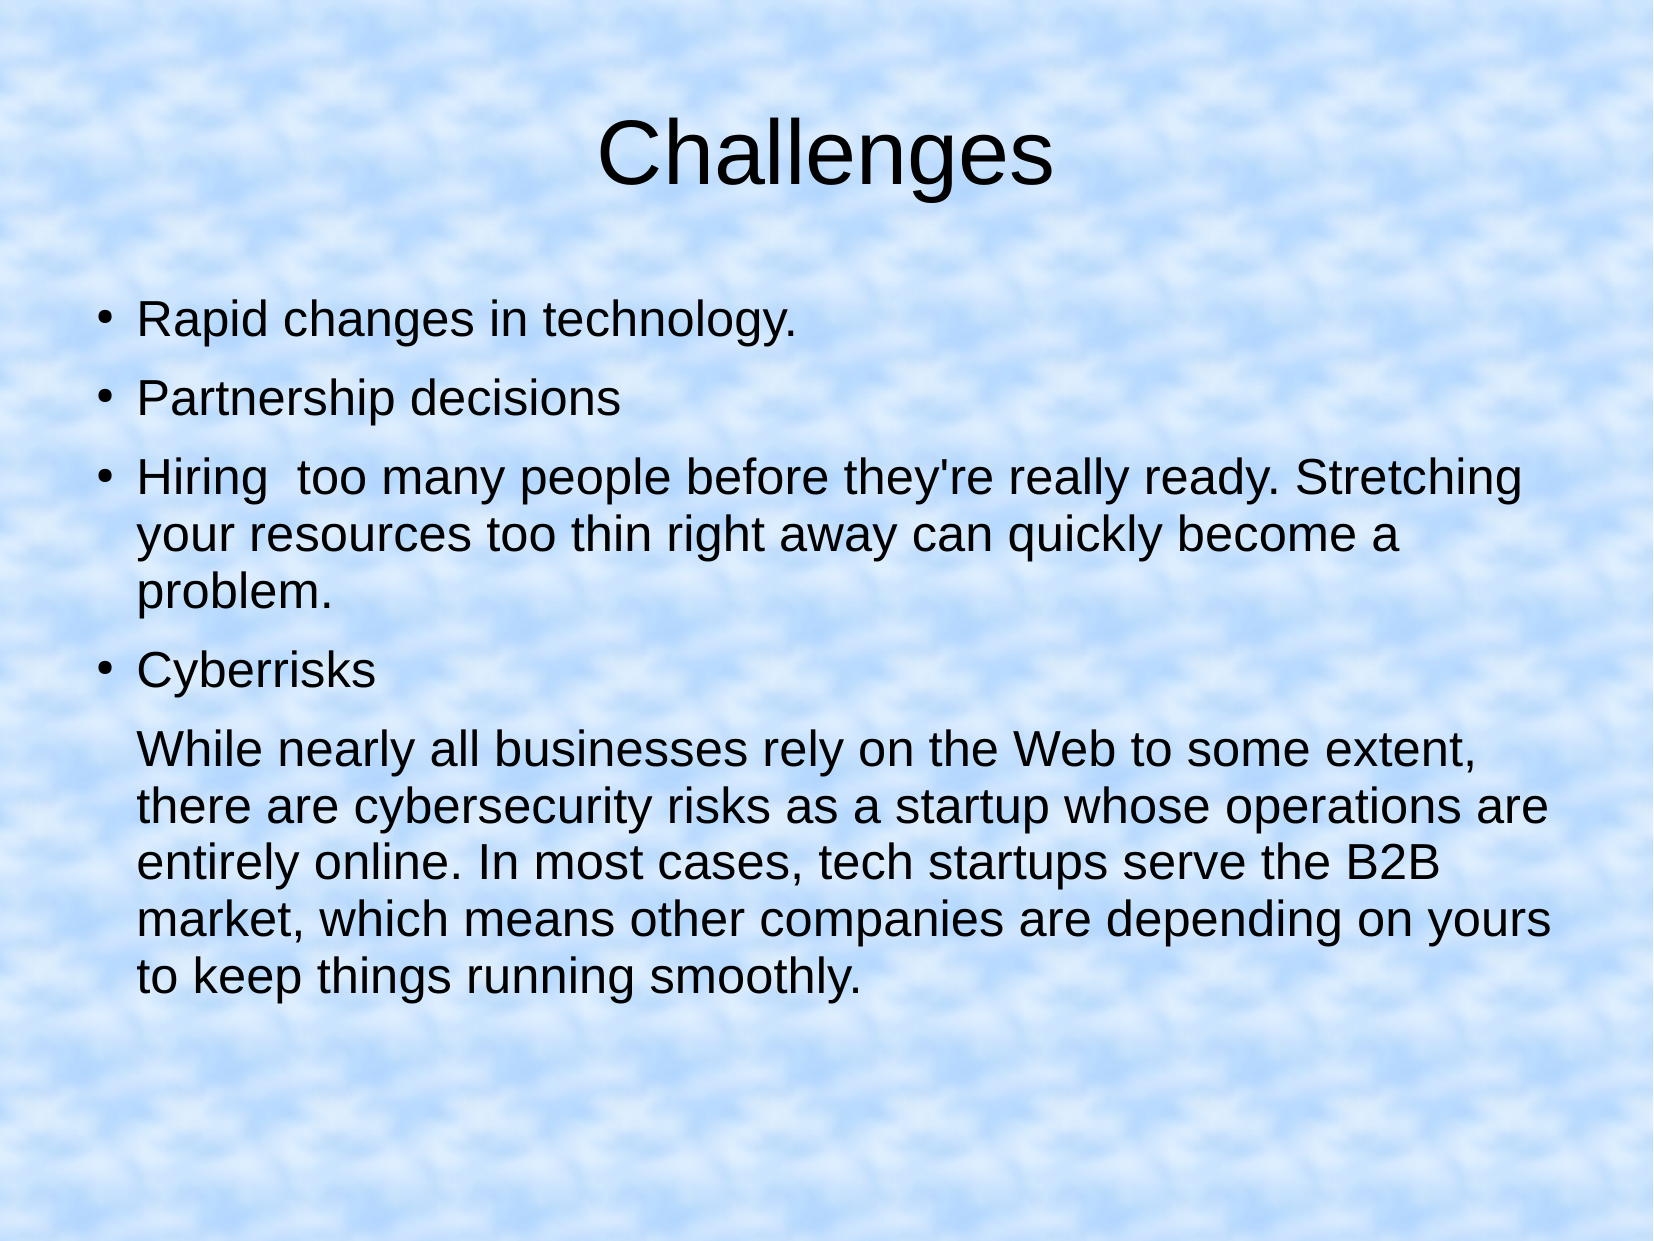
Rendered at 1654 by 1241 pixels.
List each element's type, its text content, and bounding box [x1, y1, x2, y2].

title Challenges [82, 49, 1571, 257]
picture [0, 0, 1654, 1241]
list Rapid changes in technology. Partnership decisions Hiring too many people before they're really ready. Stretching your resources too thin right away can quickly become a problem. Cyberrisks While nearly all businesses rely on the Web to some extent, there are cybersecurity risks as a startup whose operations are entirely online. In most cases, tech startups serve the B2B market, which means other companies are depending on yours to keep things running smoothly. [82, 290, 1571, 1010]
